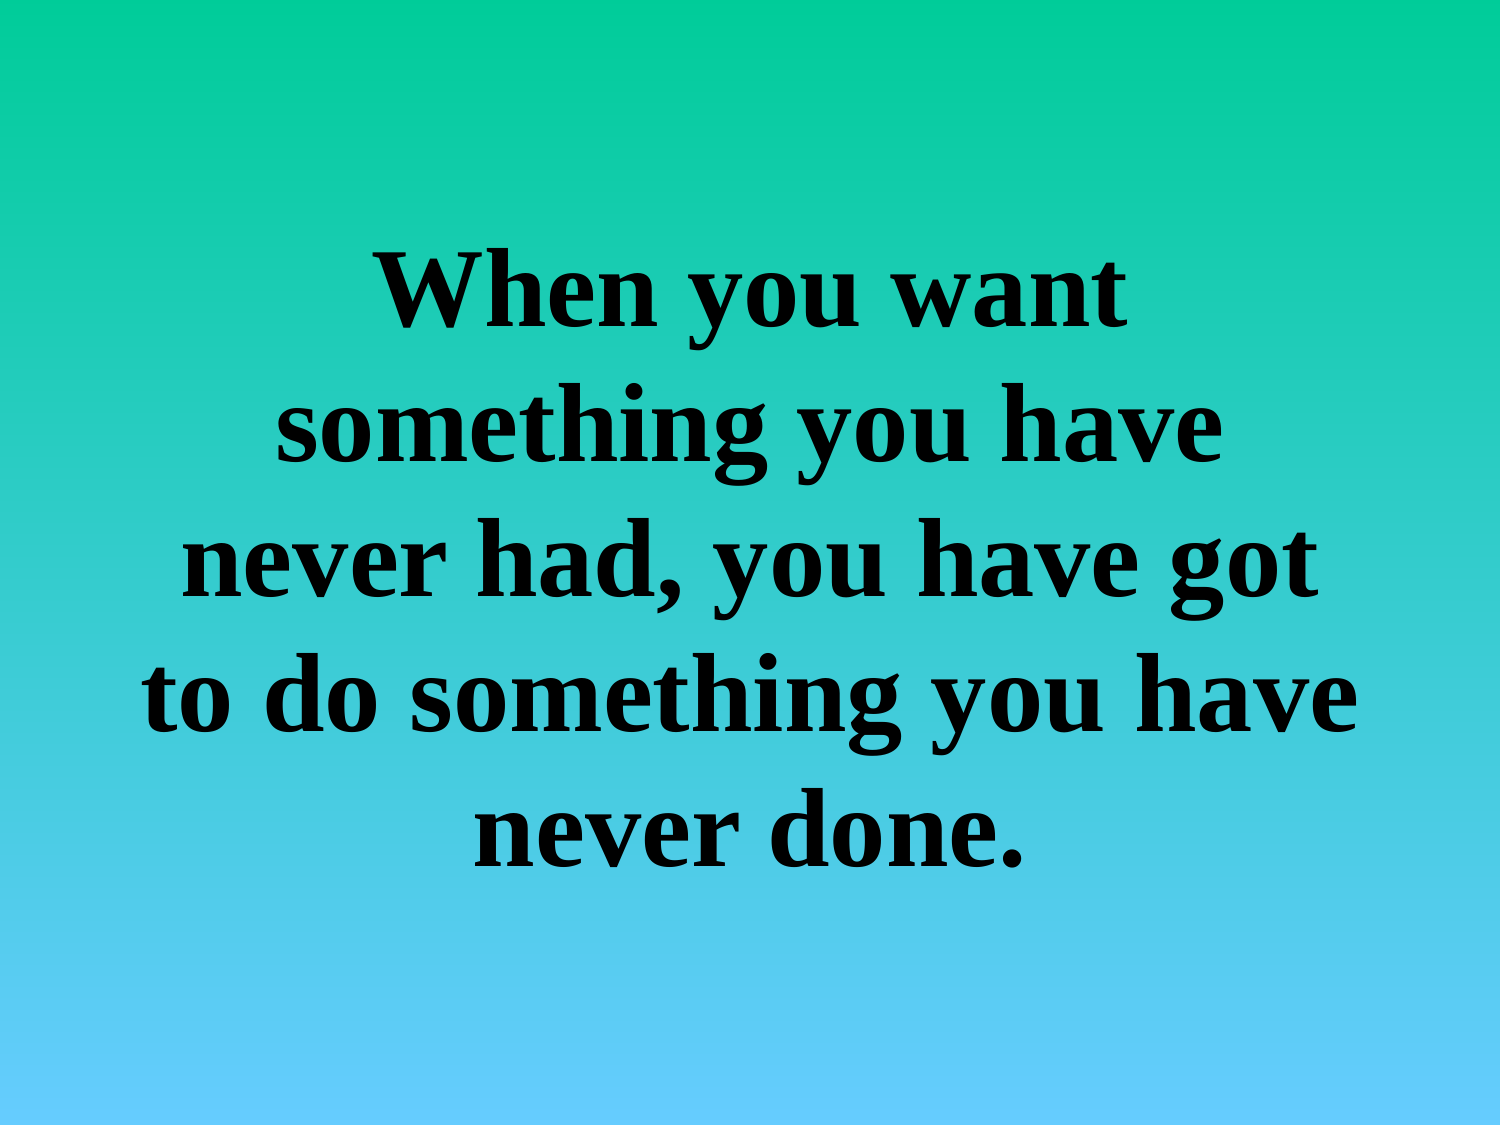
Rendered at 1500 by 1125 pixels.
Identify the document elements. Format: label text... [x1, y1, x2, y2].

title When you want something you have never had, you have got to do something you have never done. [112, 524, 1388, 713]
